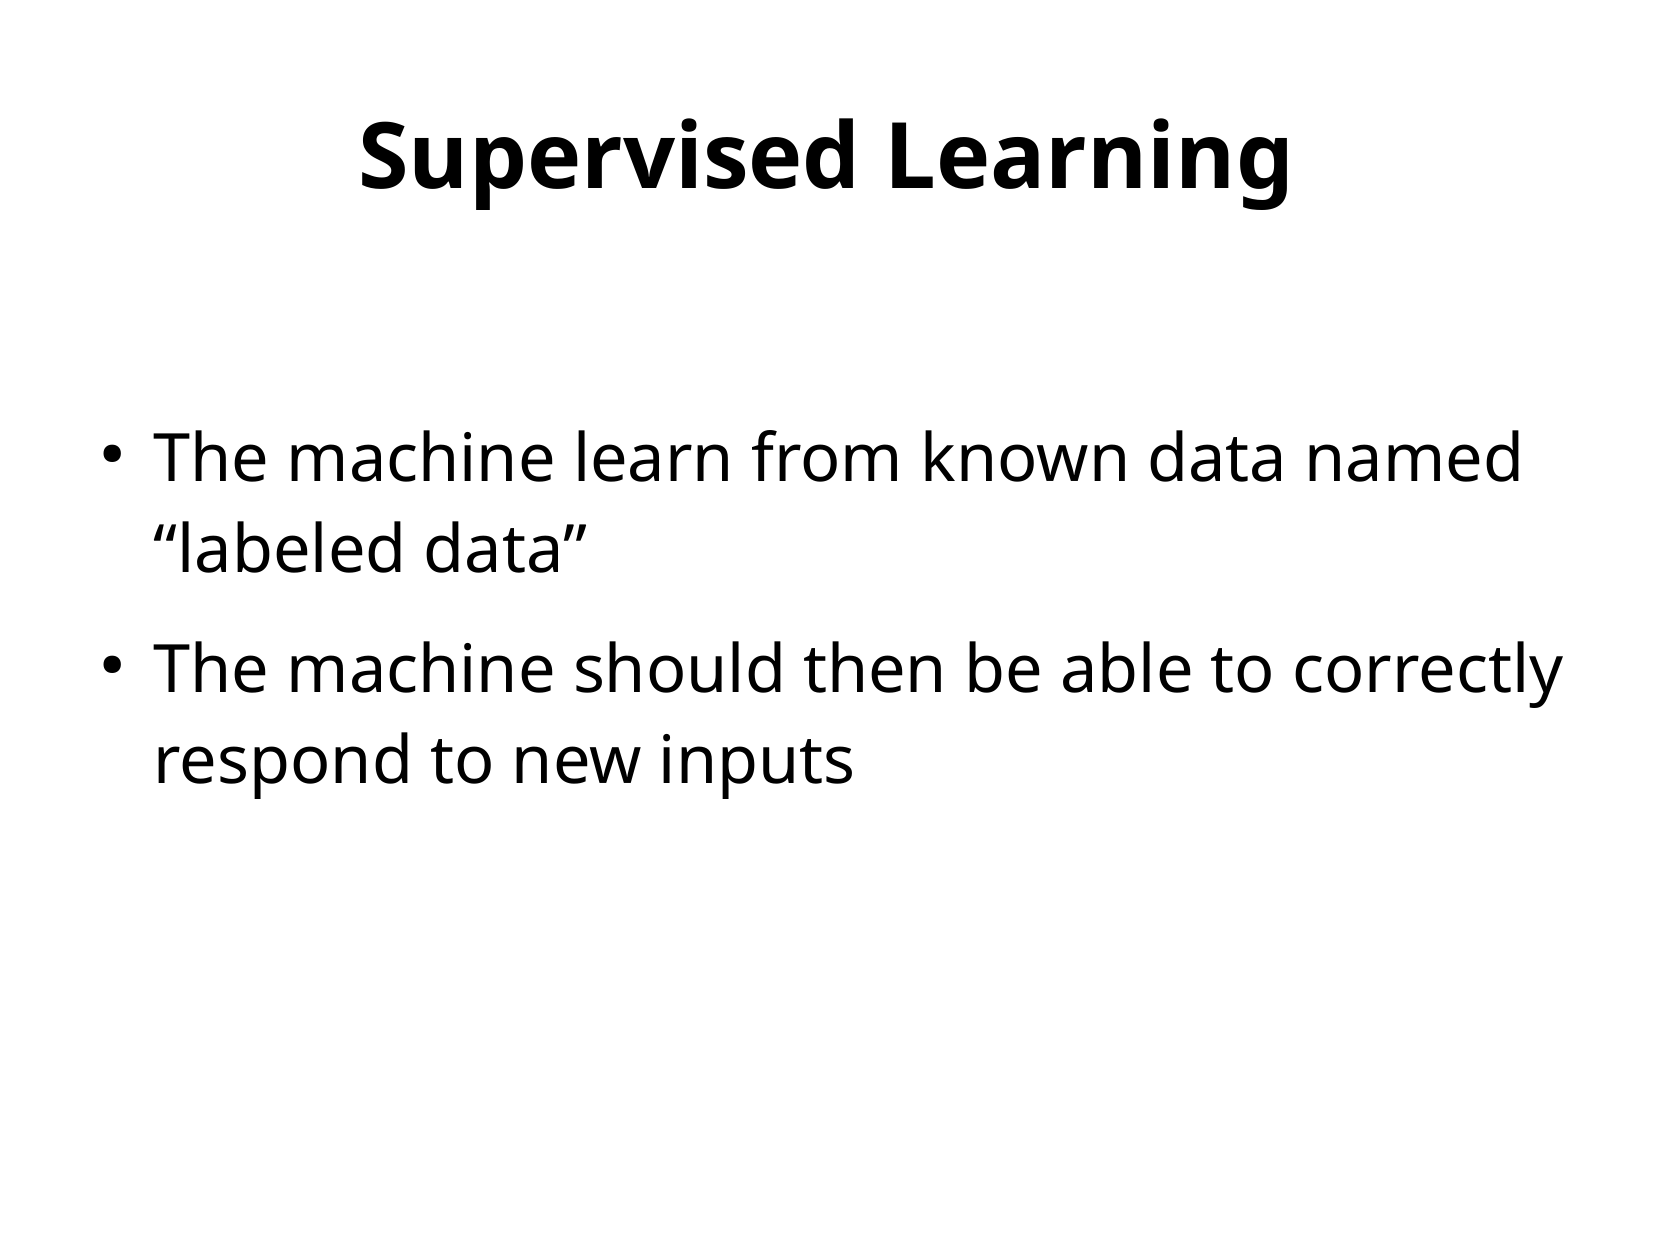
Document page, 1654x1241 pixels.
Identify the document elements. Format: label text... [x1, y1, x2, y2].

title Supervised Learning [82, 49, 1571, 257]
list The machine learn from known data named “labeled data” The machine should then be able to correctly respond to new inputs [82, 290, 1571, 1010]
